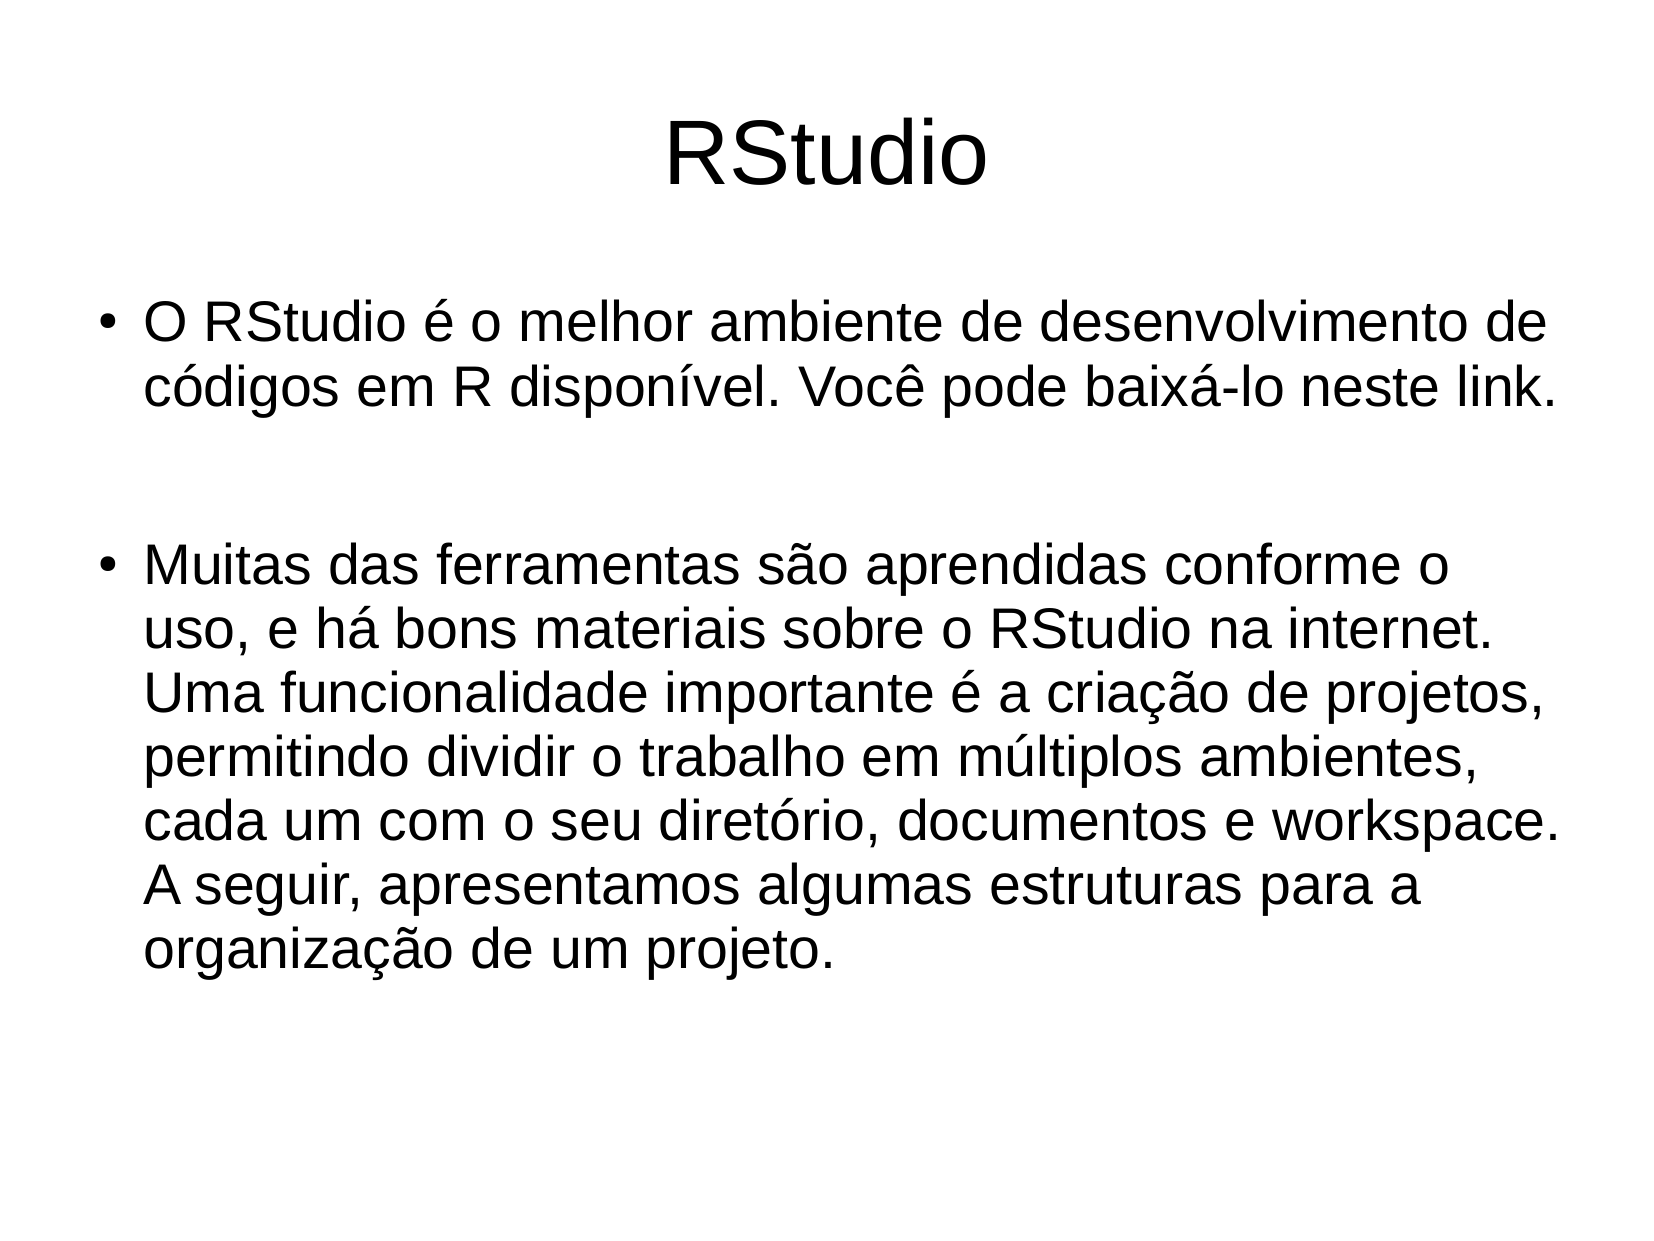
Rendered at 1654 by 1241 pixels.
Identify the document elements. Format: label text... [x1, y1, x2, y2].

list O RStudio é o melhor ambiente de desenvolvimento de códigos em R disponível. Você pode baixá-lo neste link. Muitas das ferramentas são aprendidas conforme o uso, e há bons materiais sobre o RStudio na internet. Uma funcionalidade importante é a criação de projetos, permitindo dividir o trabalho em múltiplos ambientes, cada um com o seu diretório, documentos e workspace. A seguir, apresentamos algumas estruturas para a organização de um projeto. [82, 290, 1571, 1010]
title RStudio [82, 49, 1571, 257]
